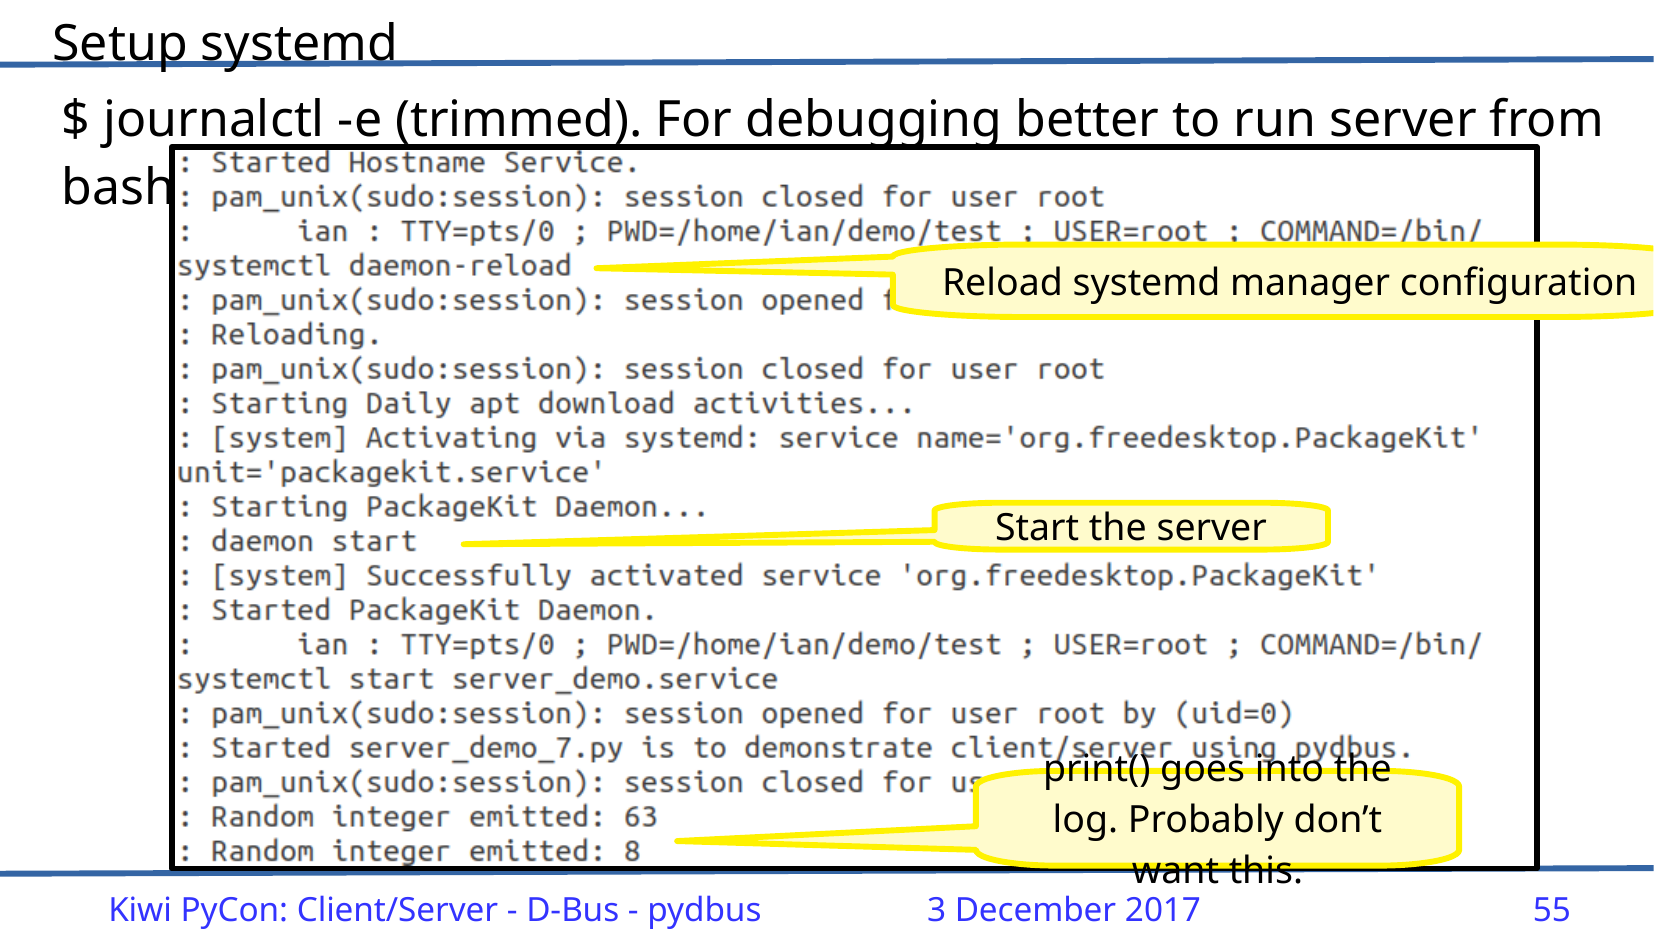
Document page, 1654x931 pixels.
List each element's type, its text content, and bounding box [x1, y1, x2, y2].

text_box print() goes into the log. Probably don’t want this. [677, 770, 1460, 866]
picture [174, 150, 1534, 866]
text_box Setup systemd [37, 0, 1540, 76]
picture [1098, 763, 1108, 770]
picture [1189, 763, 1200, 770]
picture [1354, 763, 1364, 770]
picture [1271, 763, 1281, 770]
picture [1166, 763, 1177, 770]
picture [1307, 763, 1318, 770]
text_box Start the server [463, 502, 1329, 550]
picture [1050, 763, 1061, 770]
picture [1376, 763, 1386, 769]
text_box Reload systemd manager configuration [596, 244, 1654, 318]
picture [1211, 763, 1221, 769]
text_box $ journalctl -e (trimmed). For debugging better to run server from bash [46, 75, 1629, 141]
